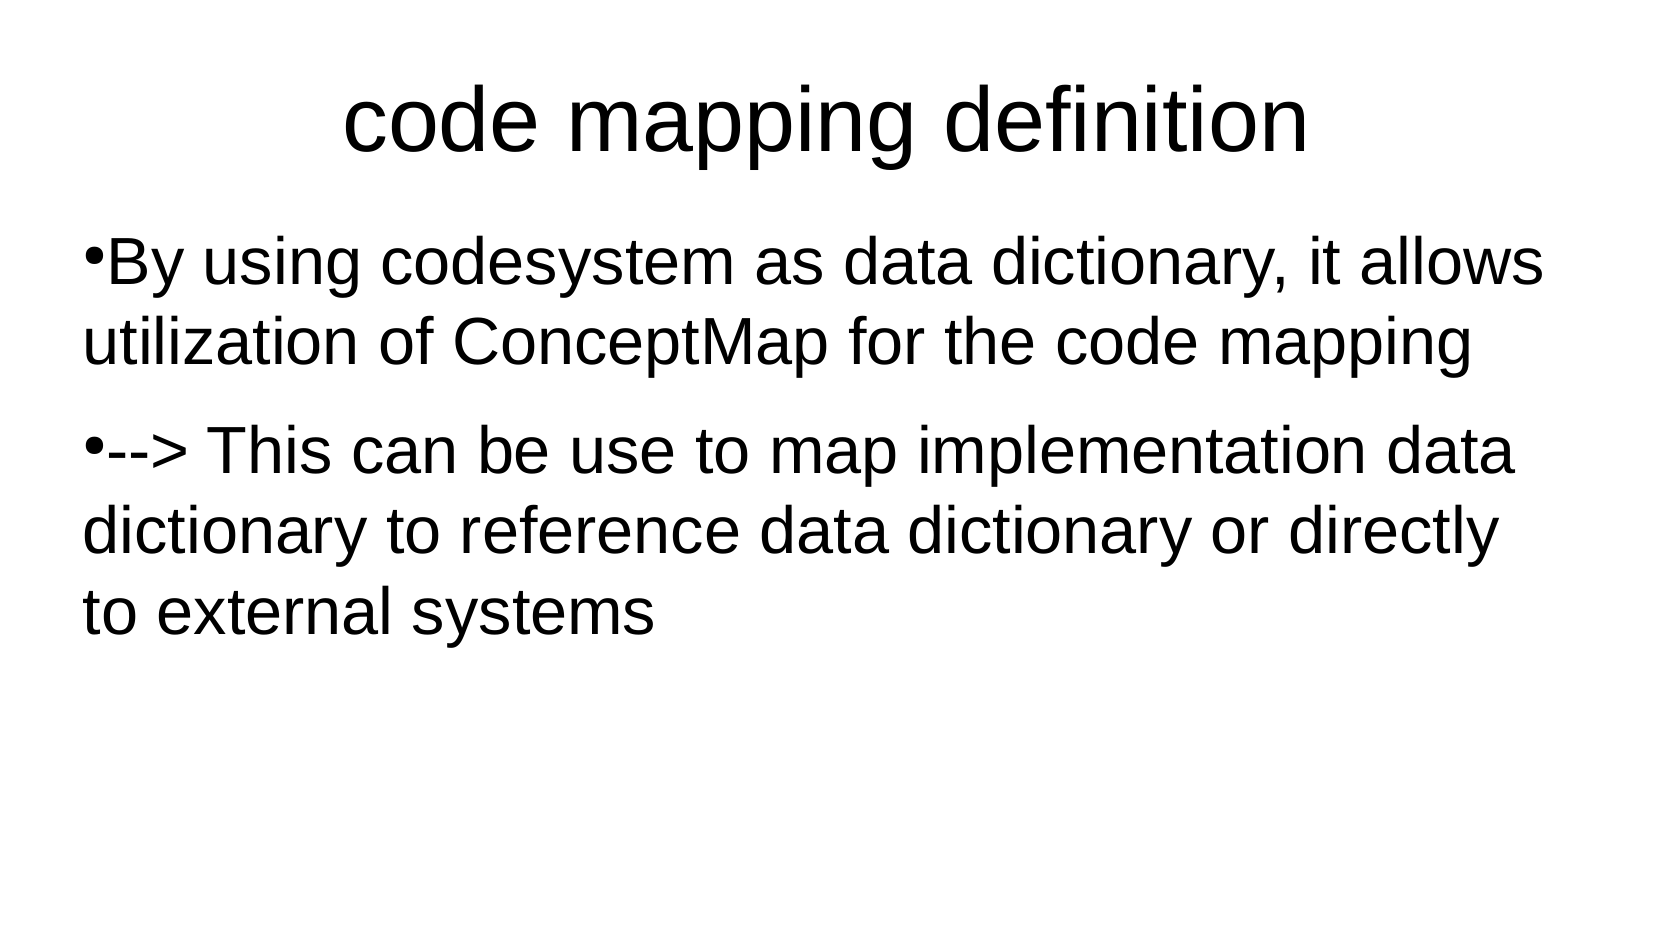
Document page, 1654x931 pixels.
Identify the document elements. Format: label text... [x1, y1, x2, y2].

list By using codesystem as data dictionary, it allows utilization of ConceptMap for the code mapping --> This can be use to map implementation data dictionary to reference data dictionary or directly to external systems [82, 217, 1571, 758]
title code mapping definition [82, 37, 1571, 193]
